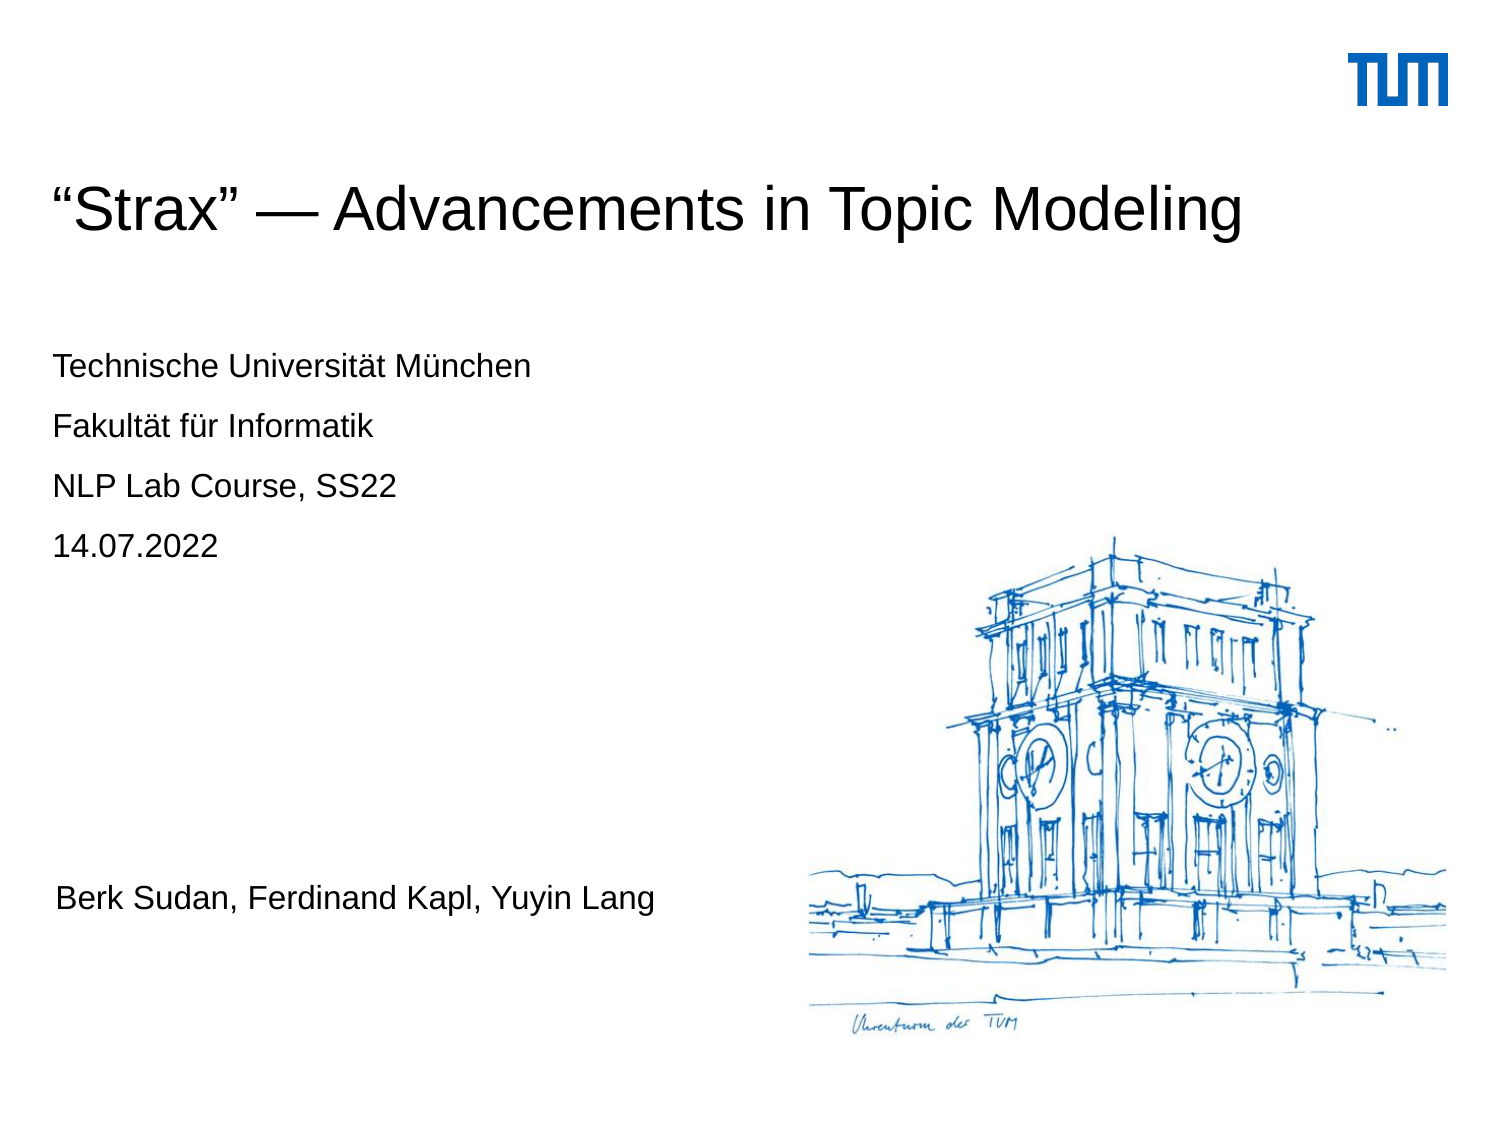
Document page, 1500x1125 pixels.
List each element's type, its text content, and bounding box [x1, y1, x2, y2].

text_box “Strax” — Advancements in Topic Modeling [52, 163, 1449, 231]
picture [1348, 53, 1448, 106]
picture [808, 500, 1447, 1058]
text_box Technische Universität München Fakultät für Informatik NLP Lab Course, SS22 14.07.2022 [52, 324, 1449, 640]
text_box Berk Sudan, Ferdinand Kapl, Yuyin Lang [55, 856, 703, 983]
